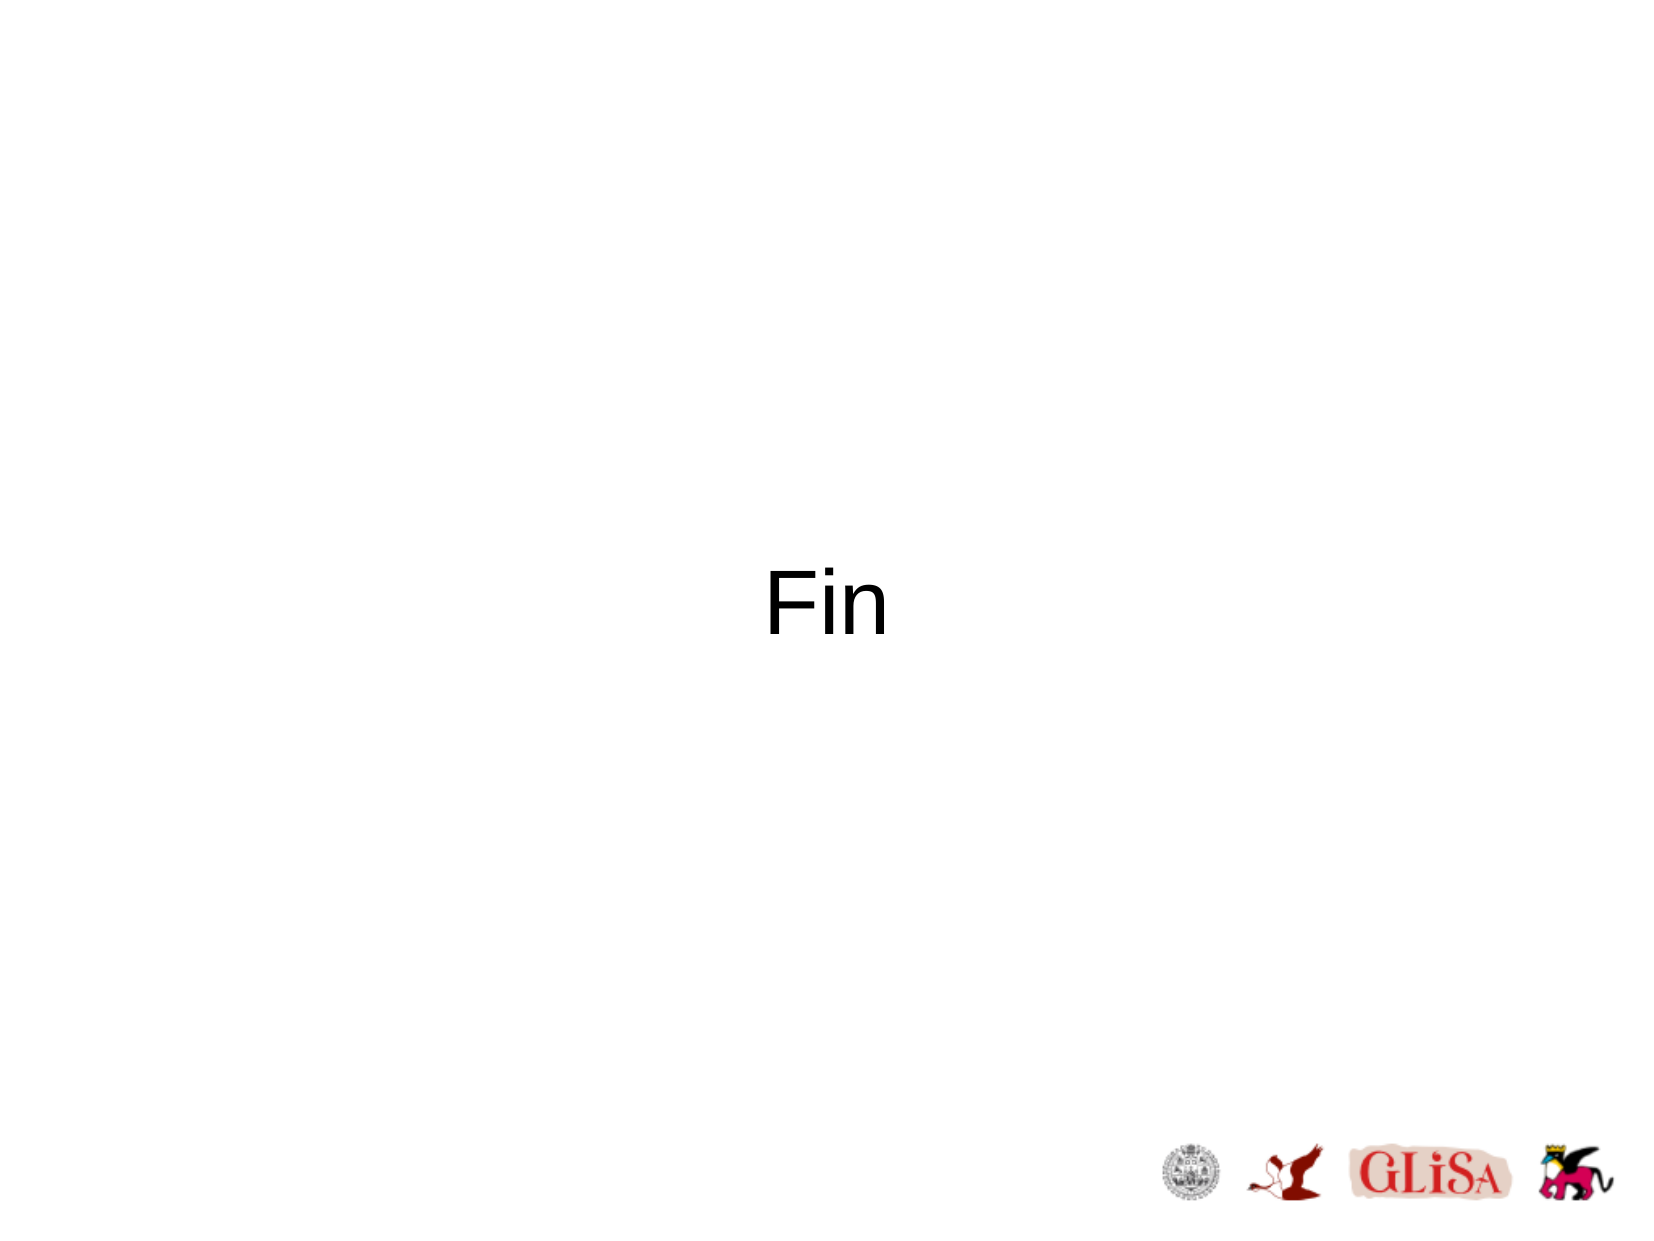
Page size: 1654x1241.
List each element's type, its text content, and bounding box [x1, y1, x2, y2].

picture [0, 0, 1654, 1241]
text_box Fin [738, 538, 916, 667]
